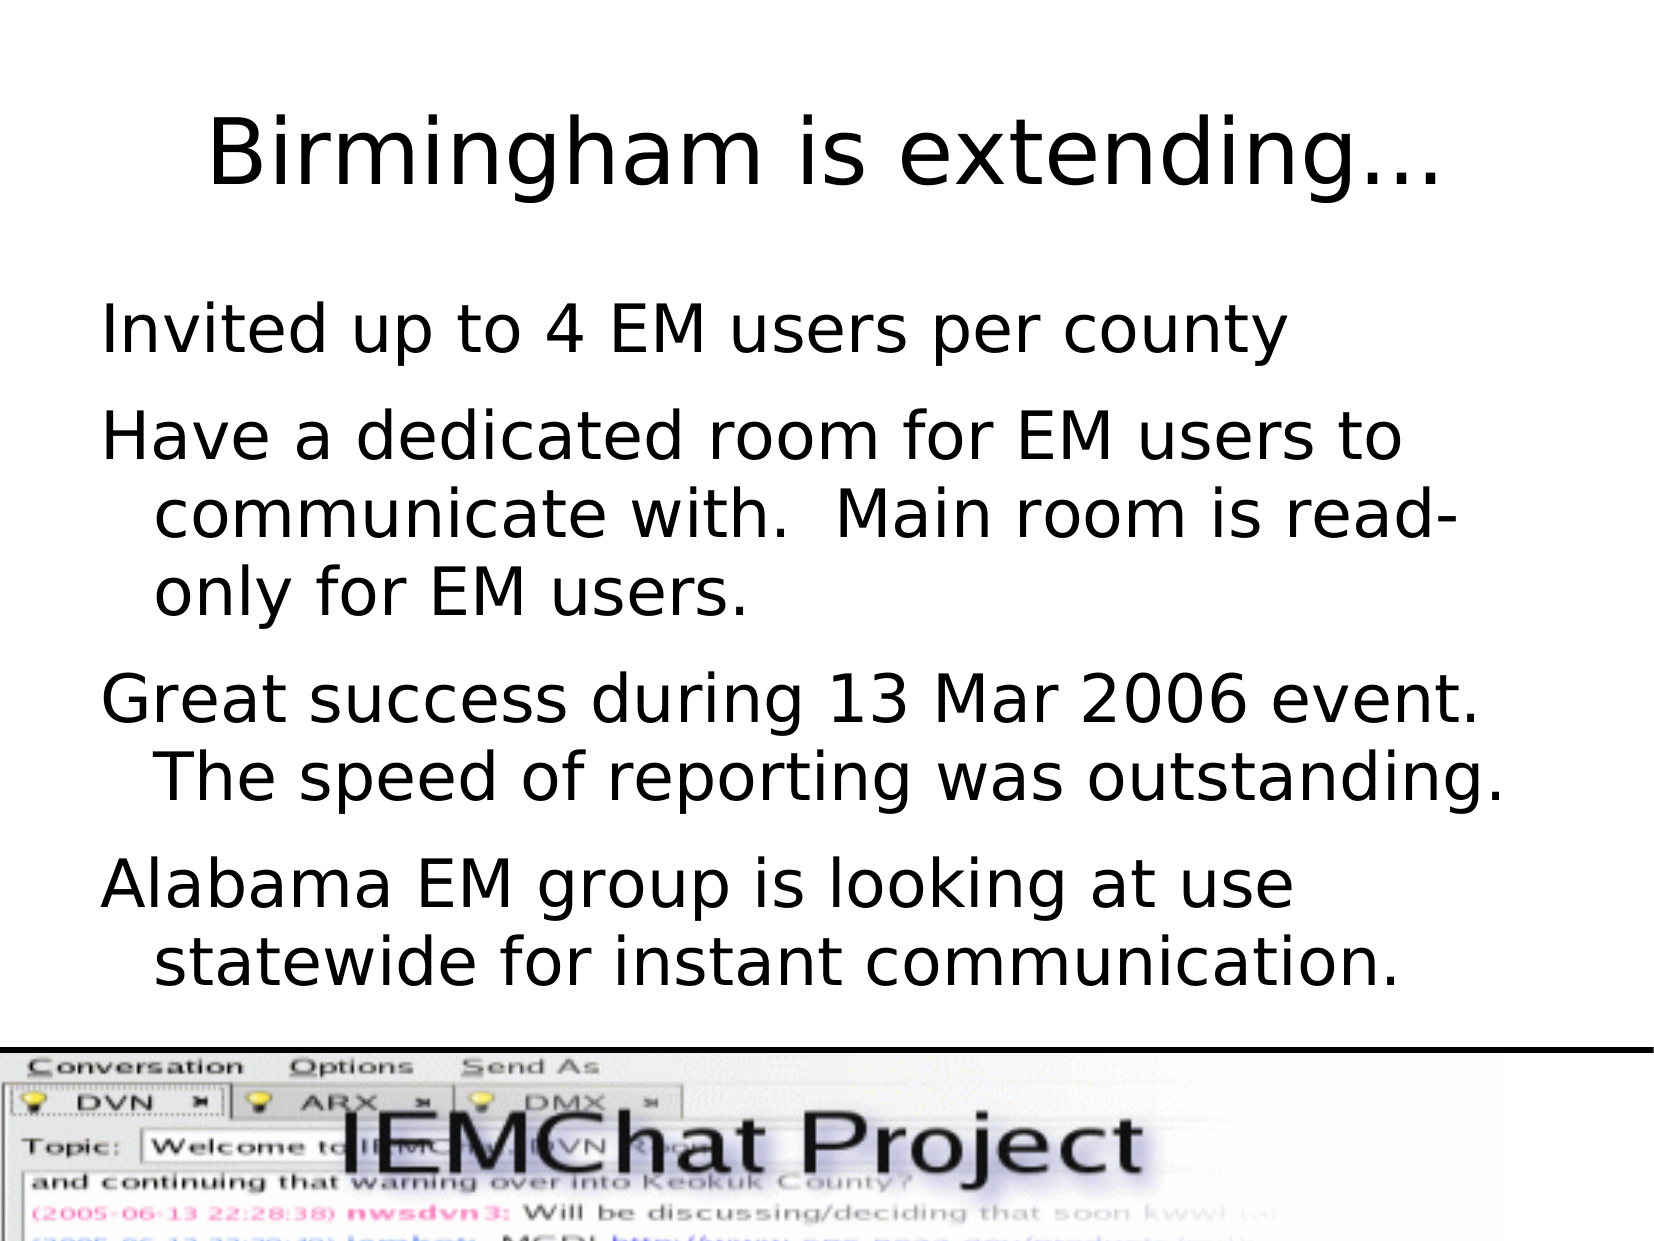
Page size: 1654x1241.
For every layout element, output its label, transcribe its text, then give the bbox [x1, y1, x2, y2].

list Invited up to 4 EM users per county Have a dedicated room for EM users to communicate with. Main room is read-only for EM users. Great success during 13 Mar 2006 event. The speed of reporting was outstanding. Alabama EM group is looking at use statewide for instant communication. [82, 290, 1571, 1109]
picture [0, 1053, 1501, 1241]
title Birmingham is extending... [82, 49, 1571, 257]
